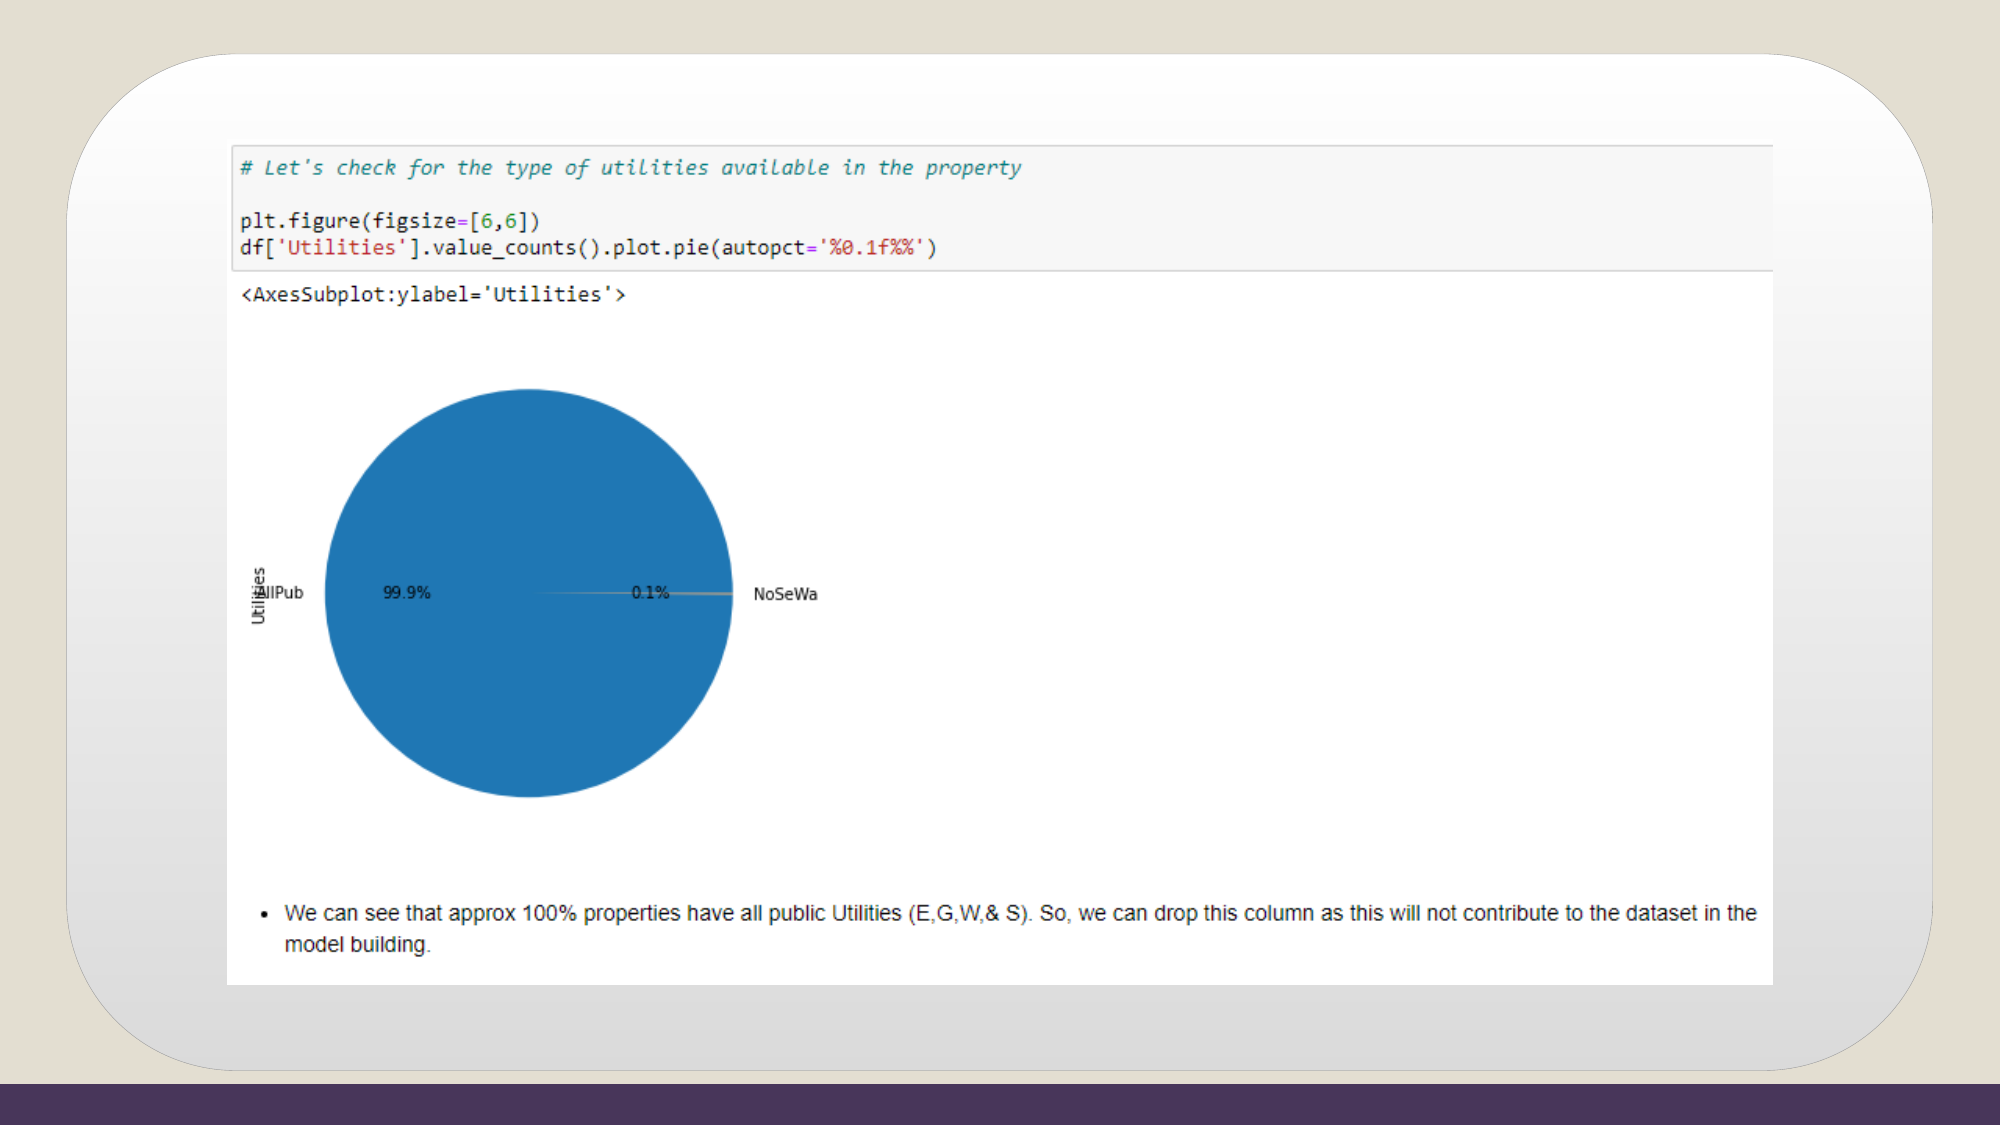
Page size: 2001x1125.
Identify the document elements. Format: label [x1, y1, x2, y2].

text_box [0, 1084, 2000, 1125]
picture [227, 139, 1773, 986]
